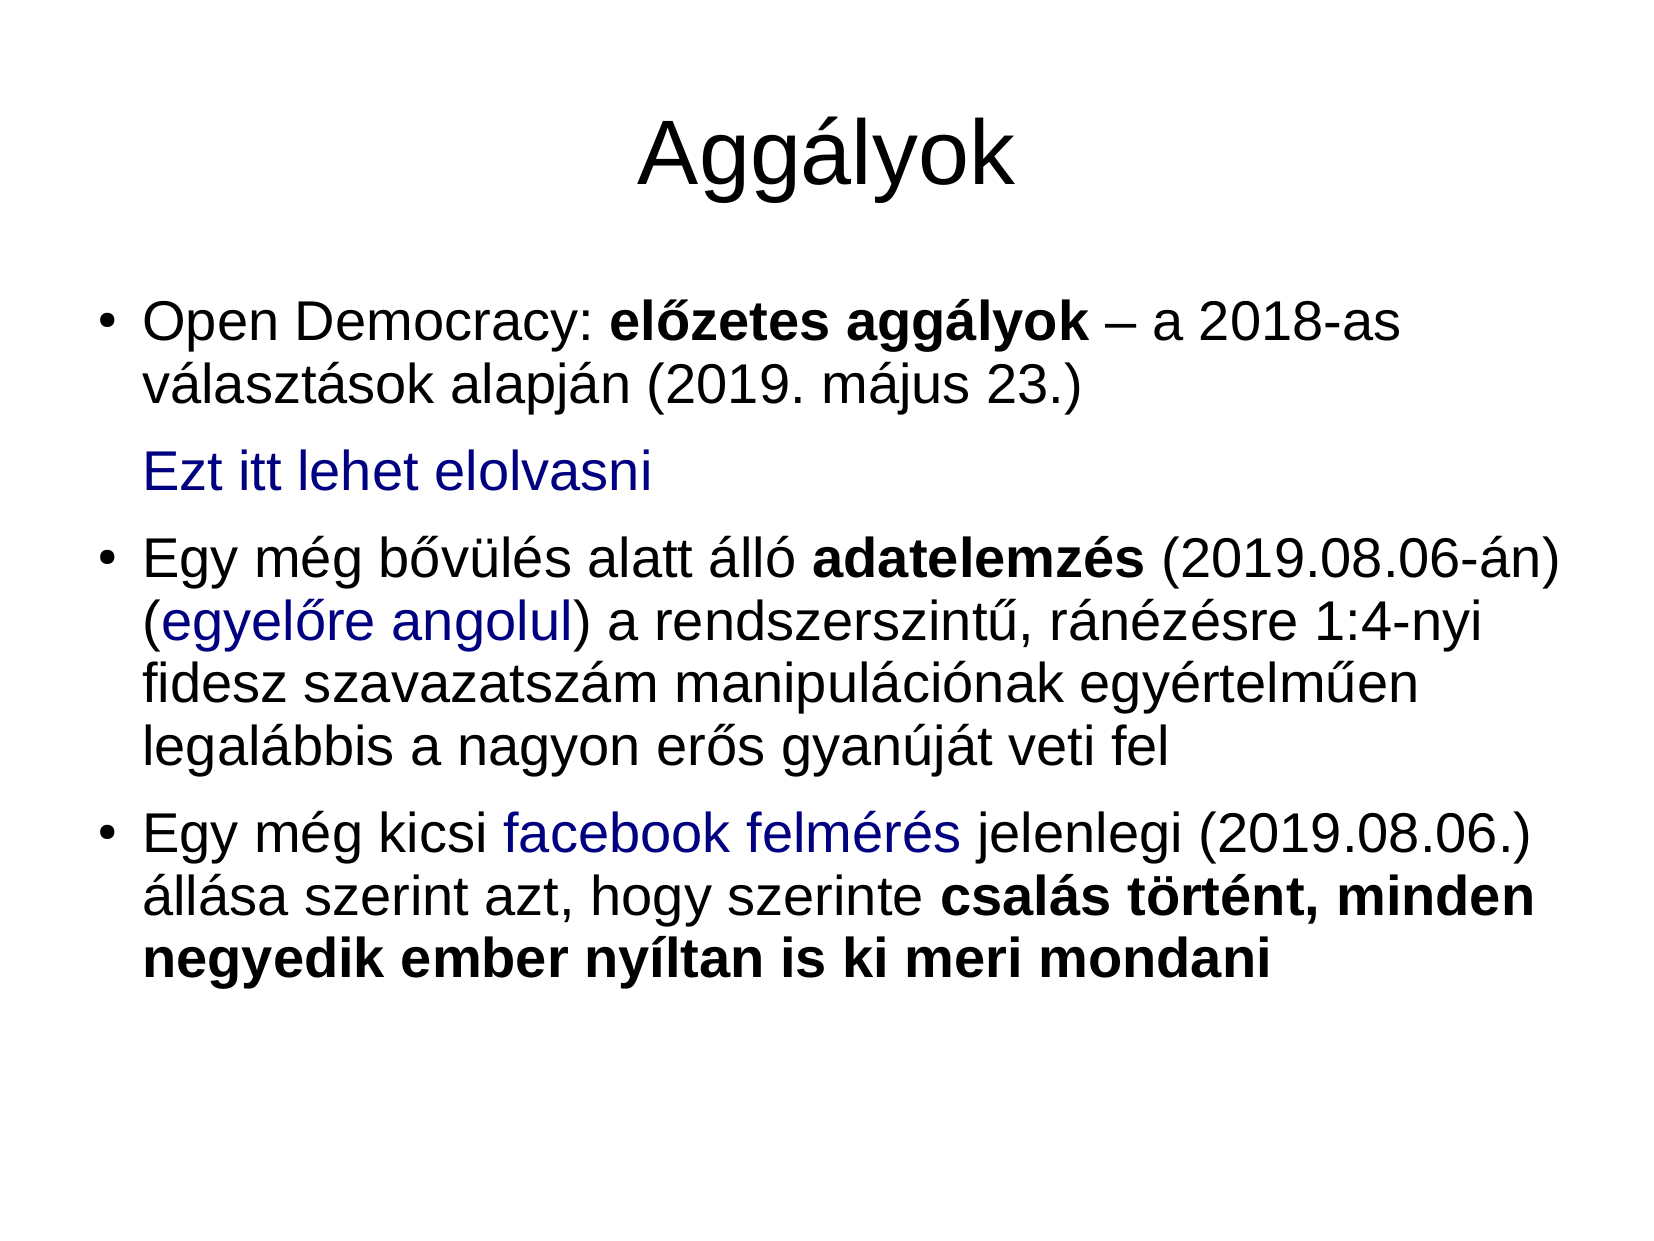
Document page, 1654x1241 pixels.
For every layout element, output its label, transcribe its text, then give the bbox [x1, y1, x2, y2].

list Open Democracy: előzetes aggályok – a 2018-as választások alapján (2019. május 23.) Ezt itt lehet elolvasni Egy még bővülés alatt álló adatelemzés (2019.08.06-án) (egyelőre angolul) a rendszerszintű, ránézésre 1:4-nyi fidesz szavazatszám manipulációnak egyértelműen legalábbis a nagyon erős gyanúját veti fel Egy még kicsi facebook felmérés jelenlegi (2019.08.06.) állása szerint azt, hogy szerinte csalás történt, minden negyedik ember nyíltan is ki meri mondani [82, 290, 1571, 1010]
title Aggályok [82, 49, 1571, 257]
